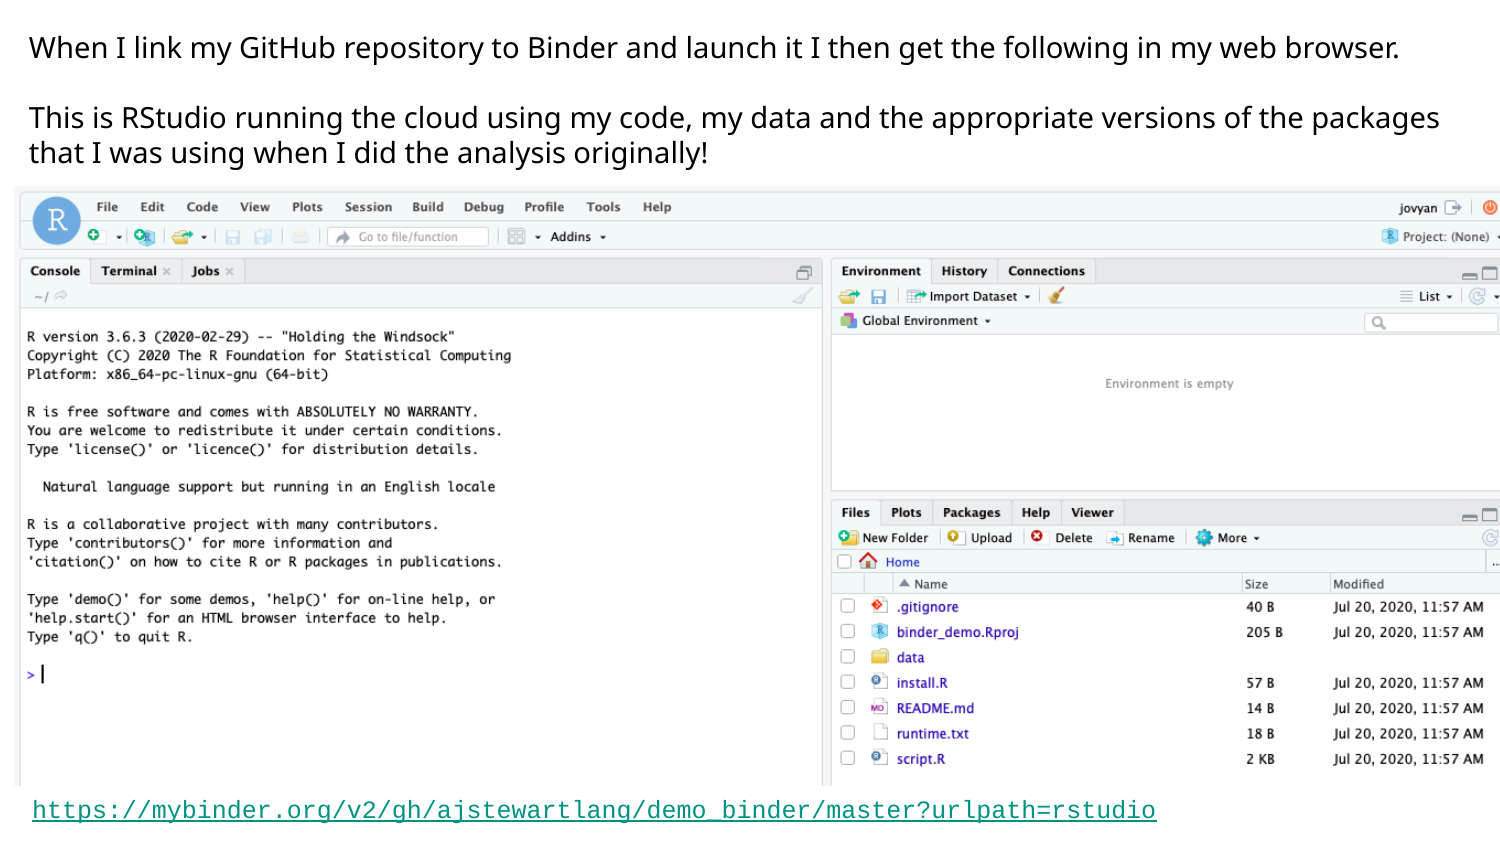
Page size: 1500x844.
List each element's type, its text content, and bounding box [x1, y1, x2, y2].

picture [14, 186, 1500, 786]
text_box When I link my GitHub repository to Binder and launch it I then get the following in my web browser. This is RStudio running the cloud using my code, my data and the appropriate versions of the packages that I was using when I did the analysis originally! [13, 14, 1485, 263]
text_box https://mybinder.org/v2/gh/ajstewartlang/demo_binder/master?urlpath=rstudio [17, 786, 1466, 825]
